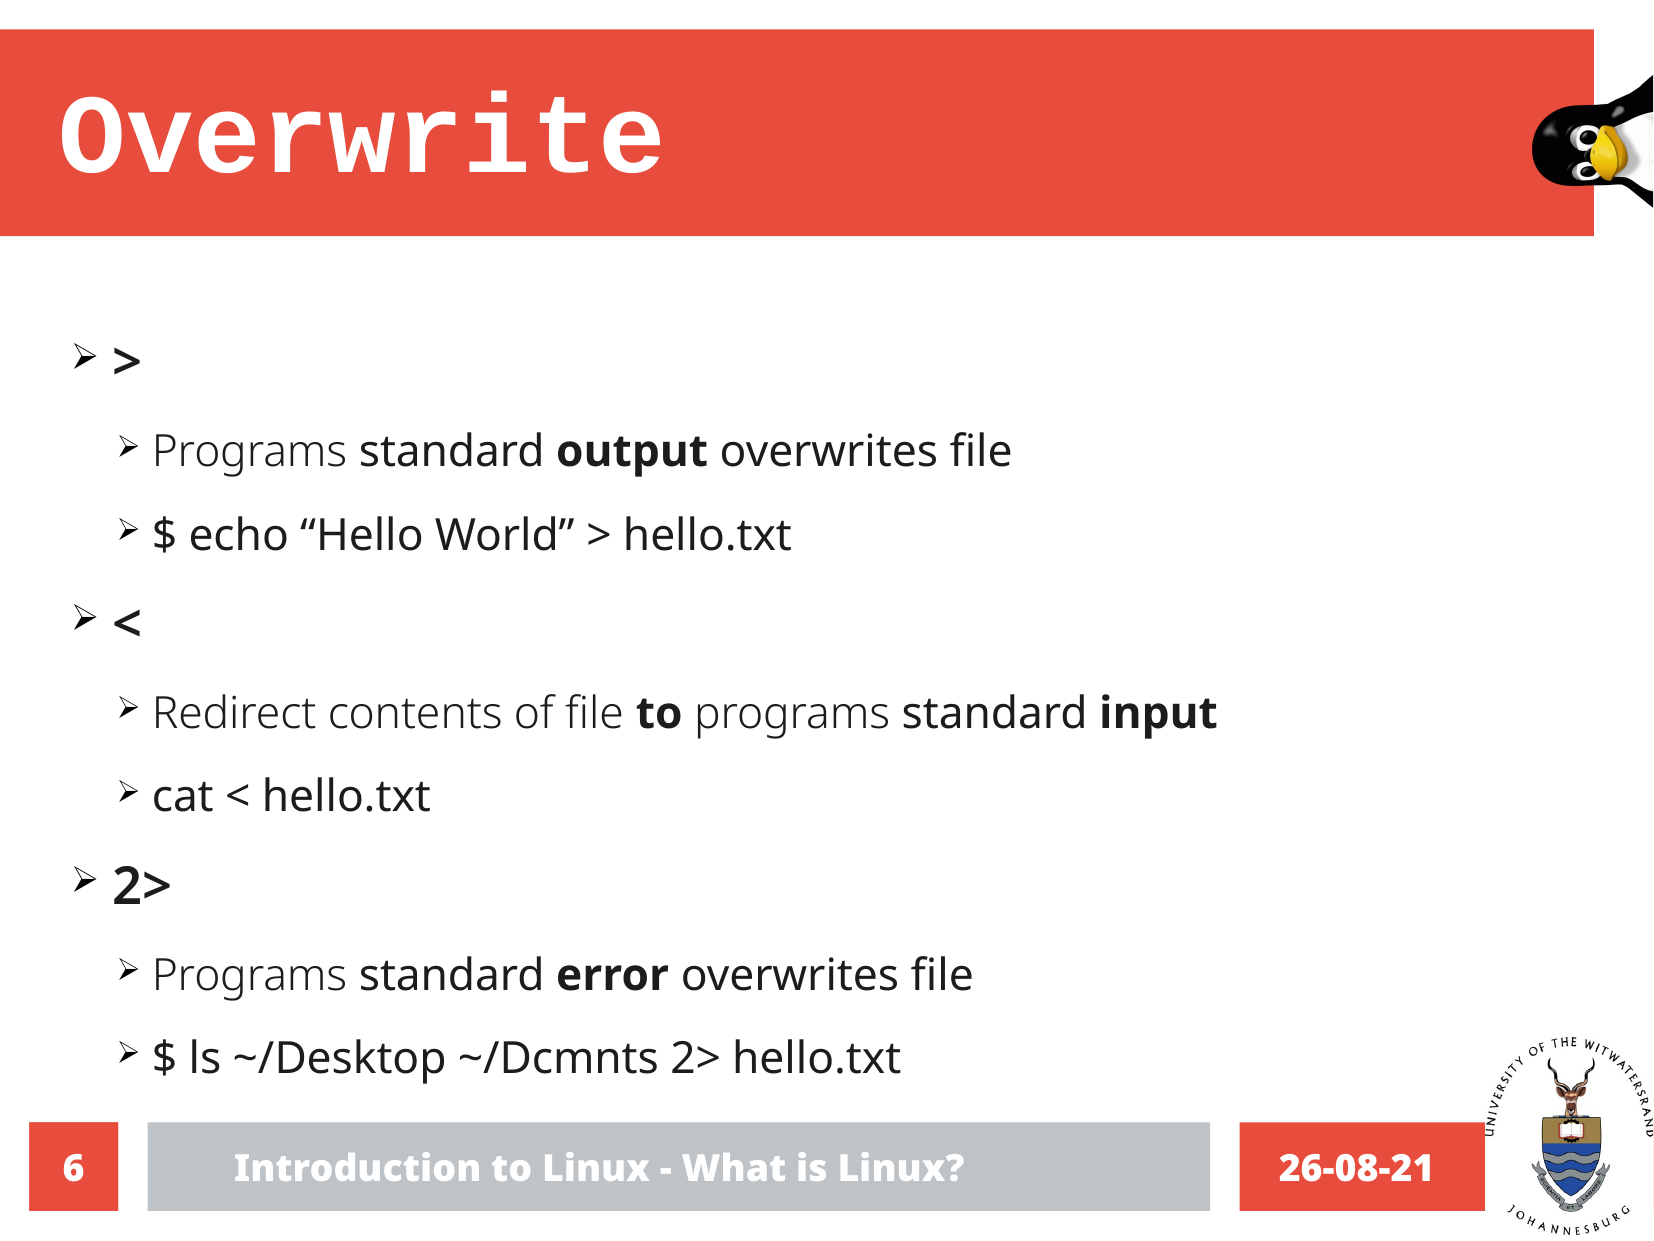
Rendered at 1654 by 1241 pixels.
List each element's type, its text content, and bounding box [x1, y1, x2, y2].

picture [1515, 24, 1654, 276]
list > Programs standard output overwrites file $ echo “Hello World” > hello.txt < Redirect contents of file to programs standard input cat < hello.txt 2> Programs standard error overwrites file $ ls ~/Desktop ~/Dcmnts 2> hello.txt [70, 324, 1585, 1093]
picture [1485, 1037, 1654, 1235]
title Overwrite [58, 59, 1594, 207]
